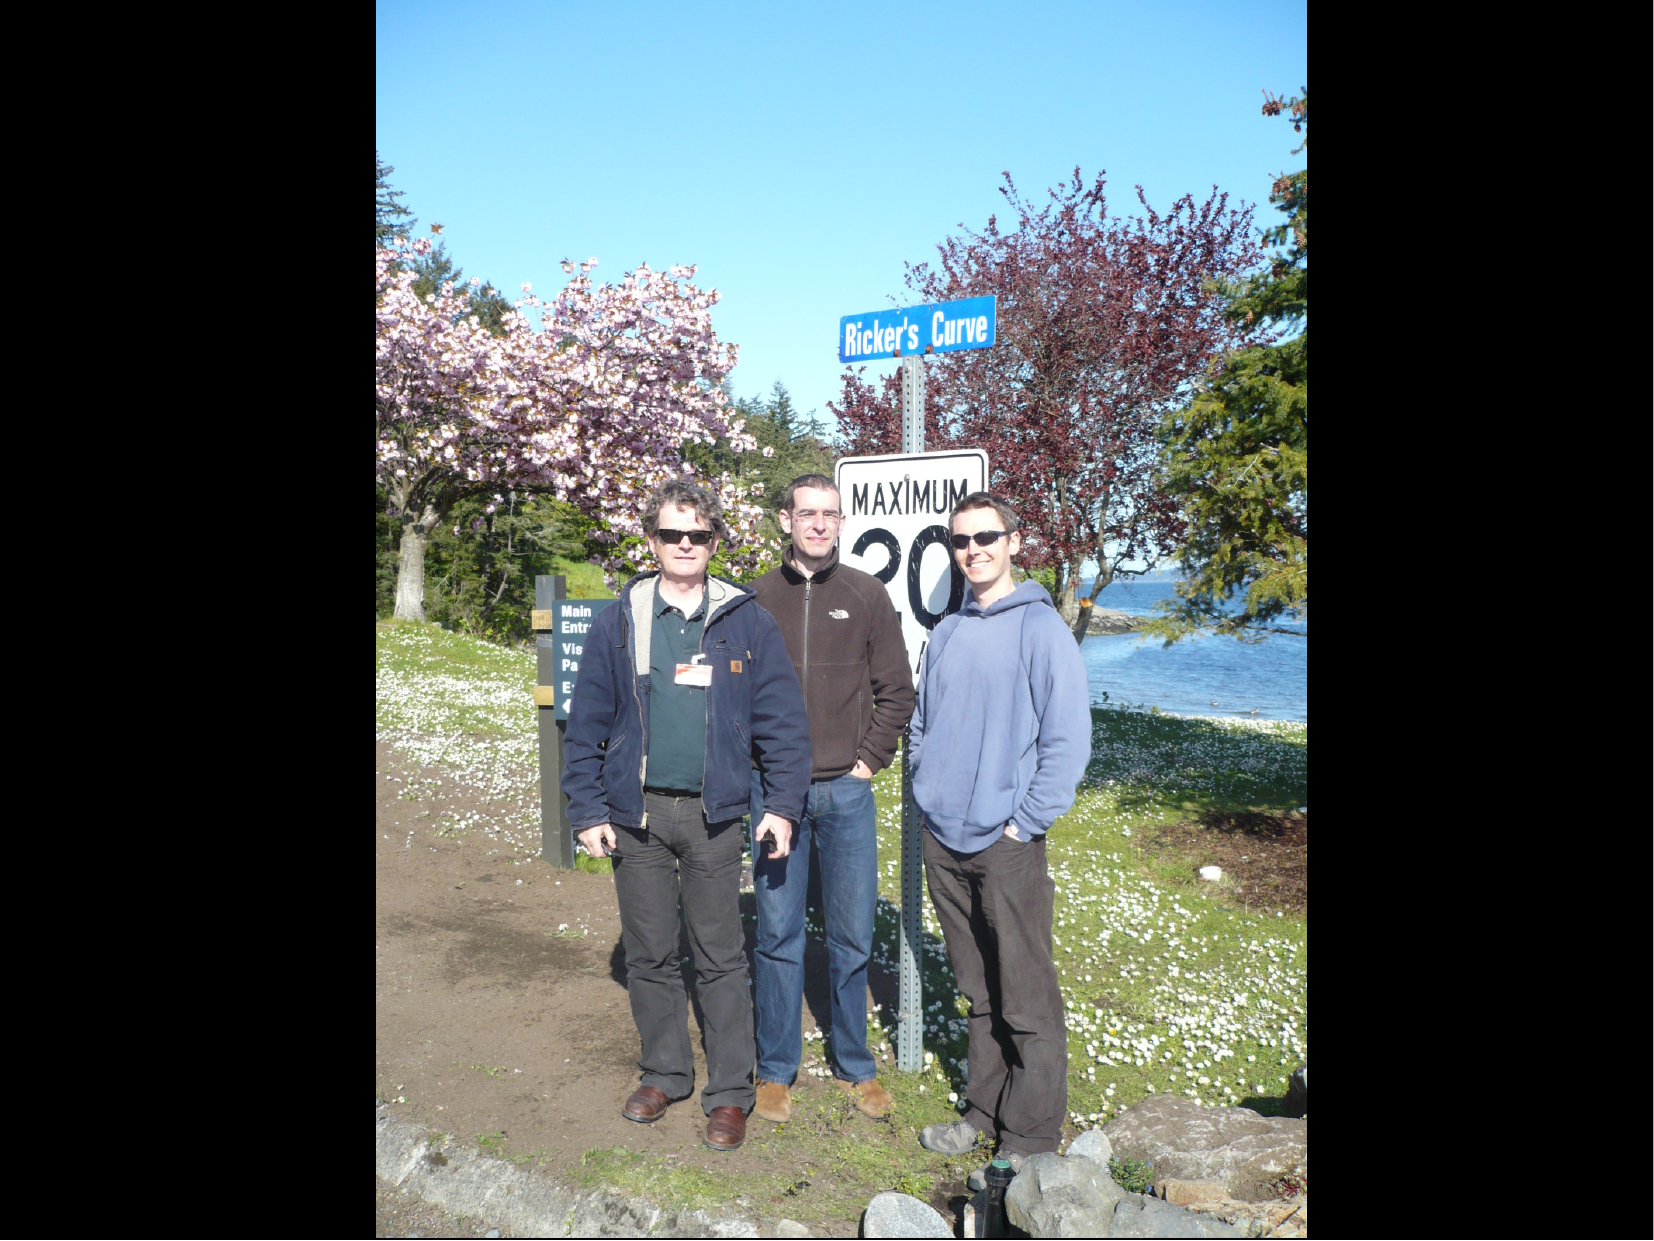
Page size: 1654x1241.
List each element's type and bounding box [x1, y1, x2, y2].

picture [376, 0, 1307, 1238]
